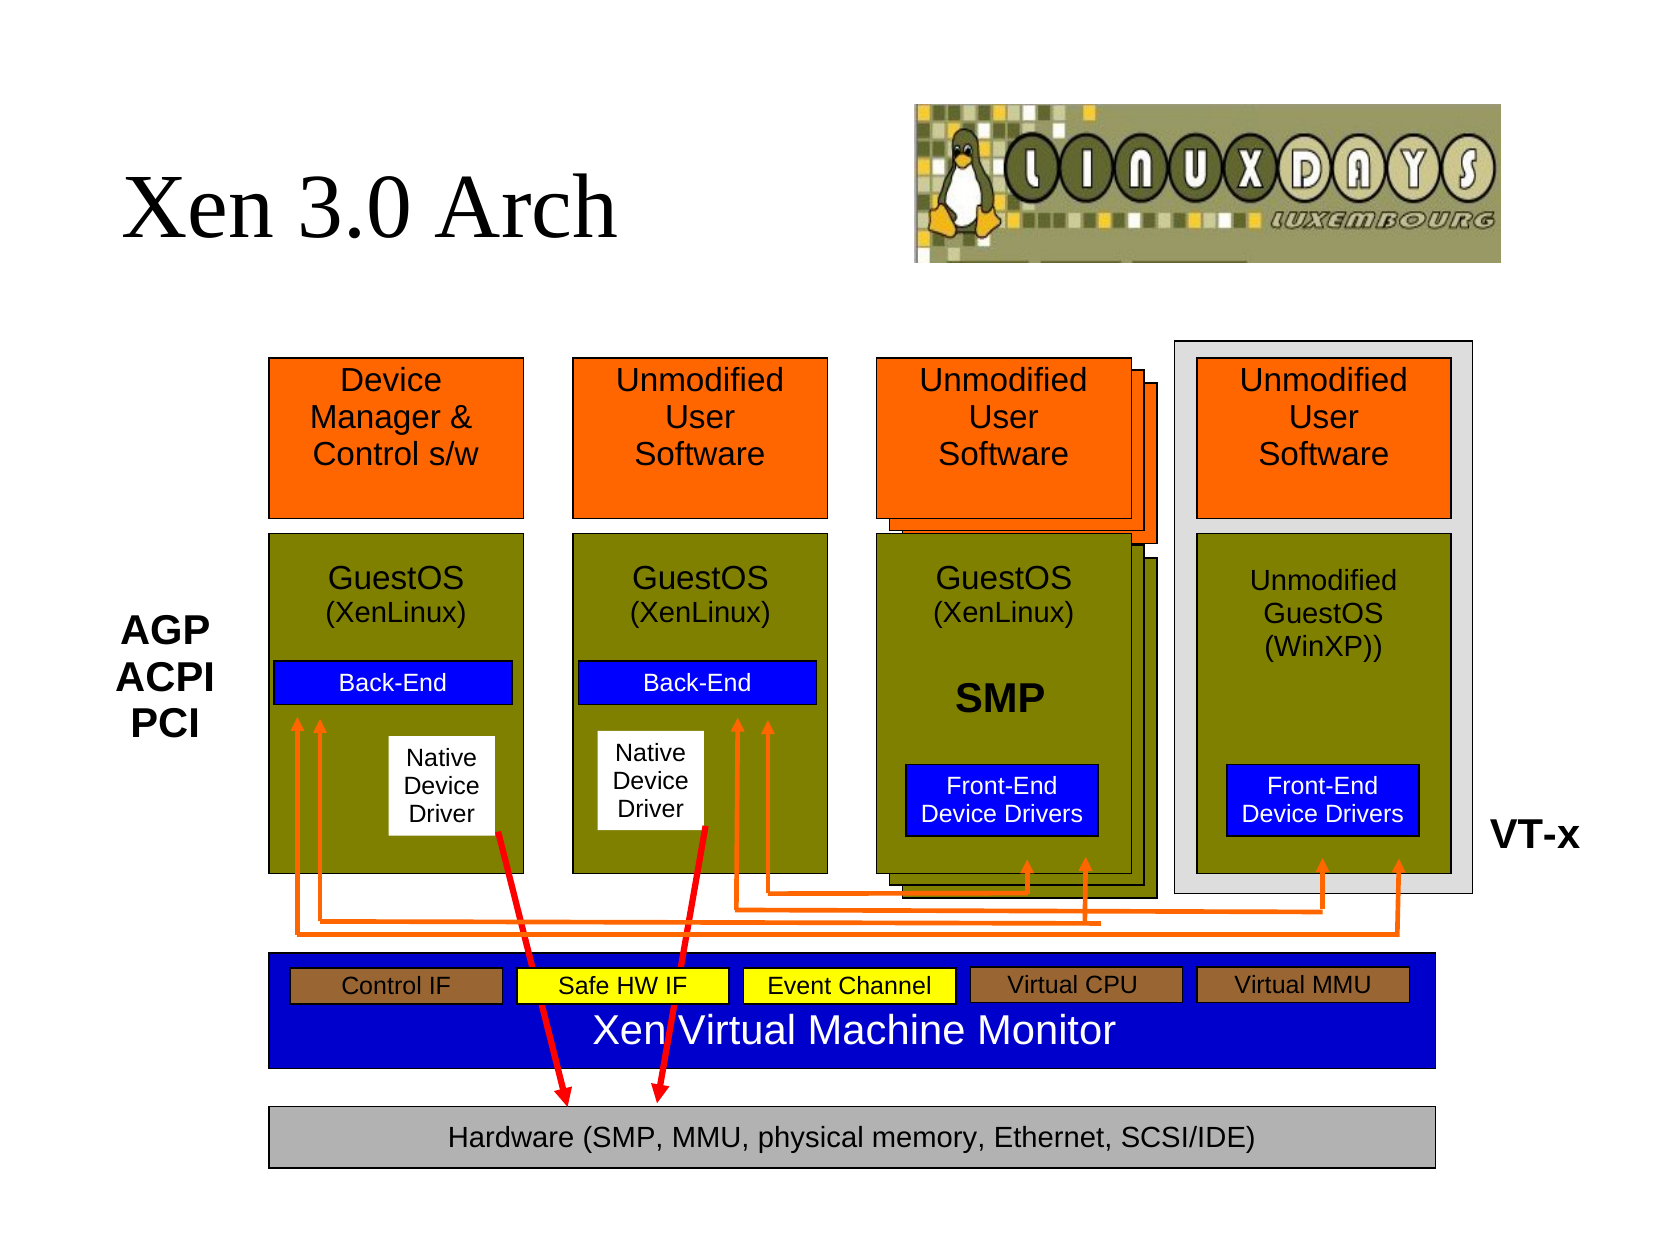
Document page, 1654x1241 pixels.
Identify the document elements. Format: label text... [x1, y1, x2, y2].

text_box GuestOS (XenLinux) [918, 551, 1090, 637]
text_box [268, 1106, 1436, 1168]
text_box GuestOS (XenLinux) [614, 551, 787, 637]
text_box [572, 533, 828, 874]
text_box SMP [940, 667, 1061, 730]
text_box [876, 358, 1157, 899]
text_box VT-x [1475, 803, 1596, 866]
text_box Unmodified User Software [904, 353, 1103, 481]
text_box [268, 358, 524, 519]
text_box Native Device Driver [388, 736, 495, 836]
text_box [546, 1004, 661, 1069]
text_box Virtual CPU [970, 966, 1183, 1003]
text_box Unmodified GuestOS (WinXP)) [1234, 556, 1413, 671]
text_box [268, 533, 524, 874]
text_box Virtual MMU [1196, 966, 1410, 1003]
text_box Event Channel [743, 968, 956, 998]
text_box Xen Virtual Machine Monitor [577, 998, 1132, 1061]
text_box AGP ACPI PCI [100, 599, 230, 755]
text_box Back-End [274, 661, 513, 705]
text_box Native Device Driver [597, 730, 704, 831]
text_box Device Manager & Control s/w [294, 353, 497, 481]
text_box GuestOS (XenLinux) [310, 551, 482, 637]
text_box Unmodified User Software [601, 353, 800, 481]
text_box Front-End Device Drivers [1226, 764, 1419, 836]
text_box [532, 952, 680, 968]
text_box [1174, 341, 1473, 894]
title Xen 3.0 Arch [121, 102, 1534, 311]
text_box Safe HW IF [516, 968, 729, 1004]
text_box Back-End [578, 661, 817, 705]
text_box [572, 358, 828, 519]
text_box [667, 952, 1436, 1069]
text_box Unmodified User Software [1224, 353, 1424, 481]
text_box Hardware (SMP, MMU, physical memory, Ethernet, SCSI/IDE) [274, 1119, 1431, 1155]
text_box [268, 952, 554, 1069]
text_box Control IF [289, 968, 503, 1004]
text_box Front-End Device Drivers [906, 764, 1099, 836]
